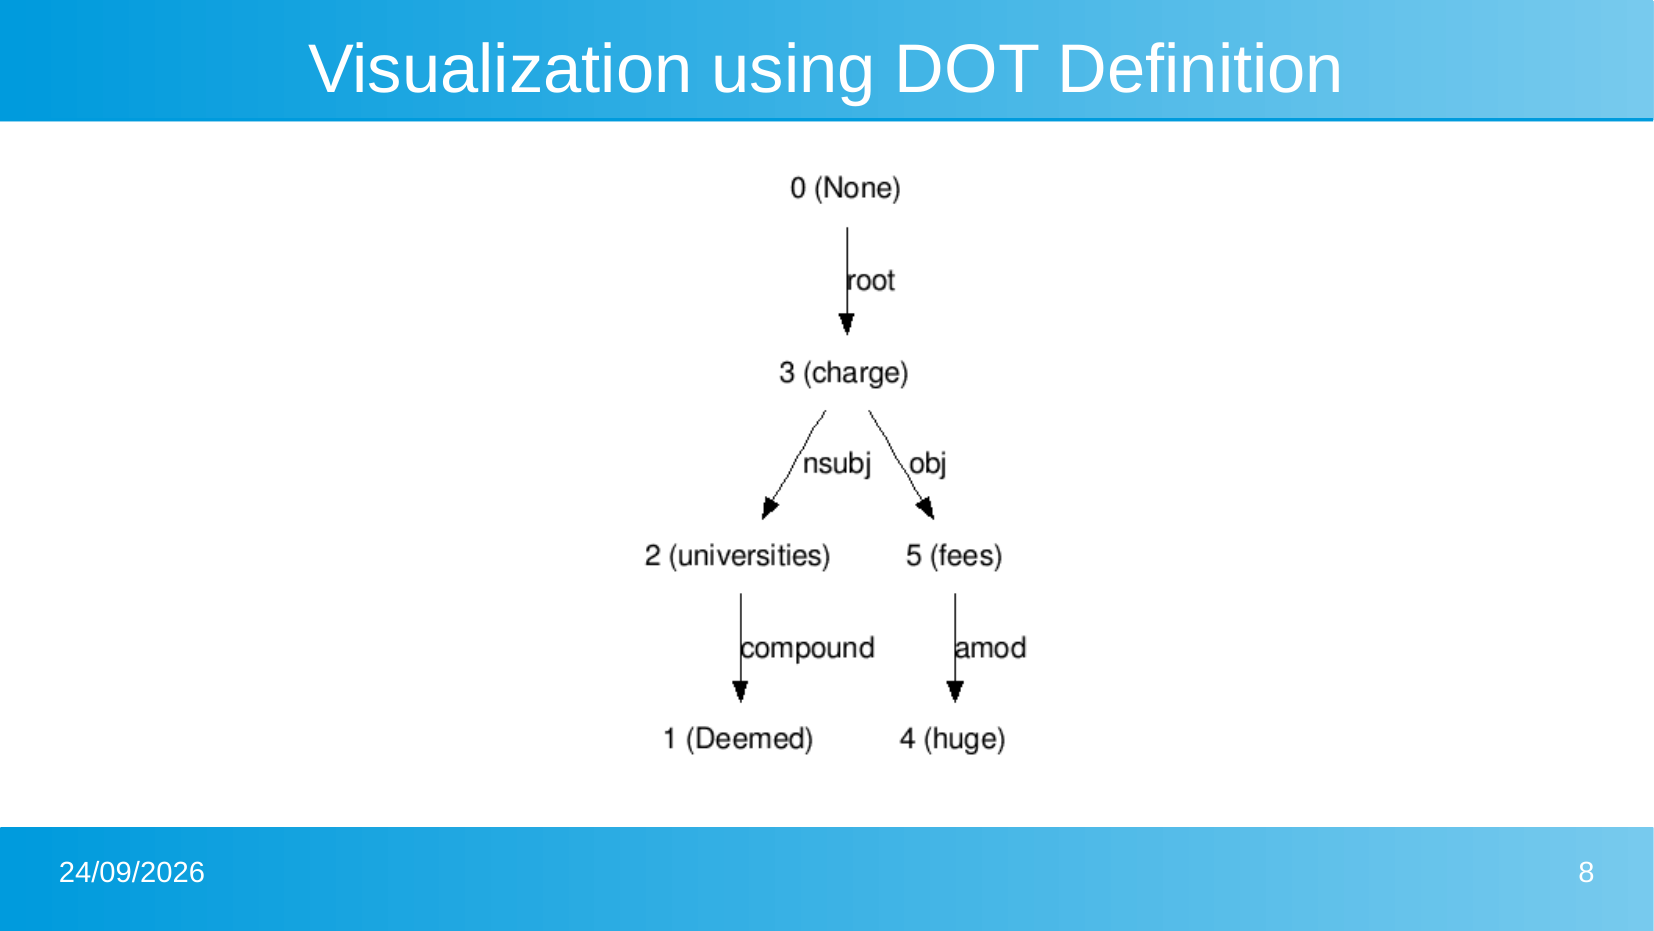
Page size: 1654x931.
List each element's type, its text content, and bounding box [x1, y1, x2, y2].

picture [620, 143, 1036, 786]
title Visualization using DOT Definition [59, 29, 1595, 108]
